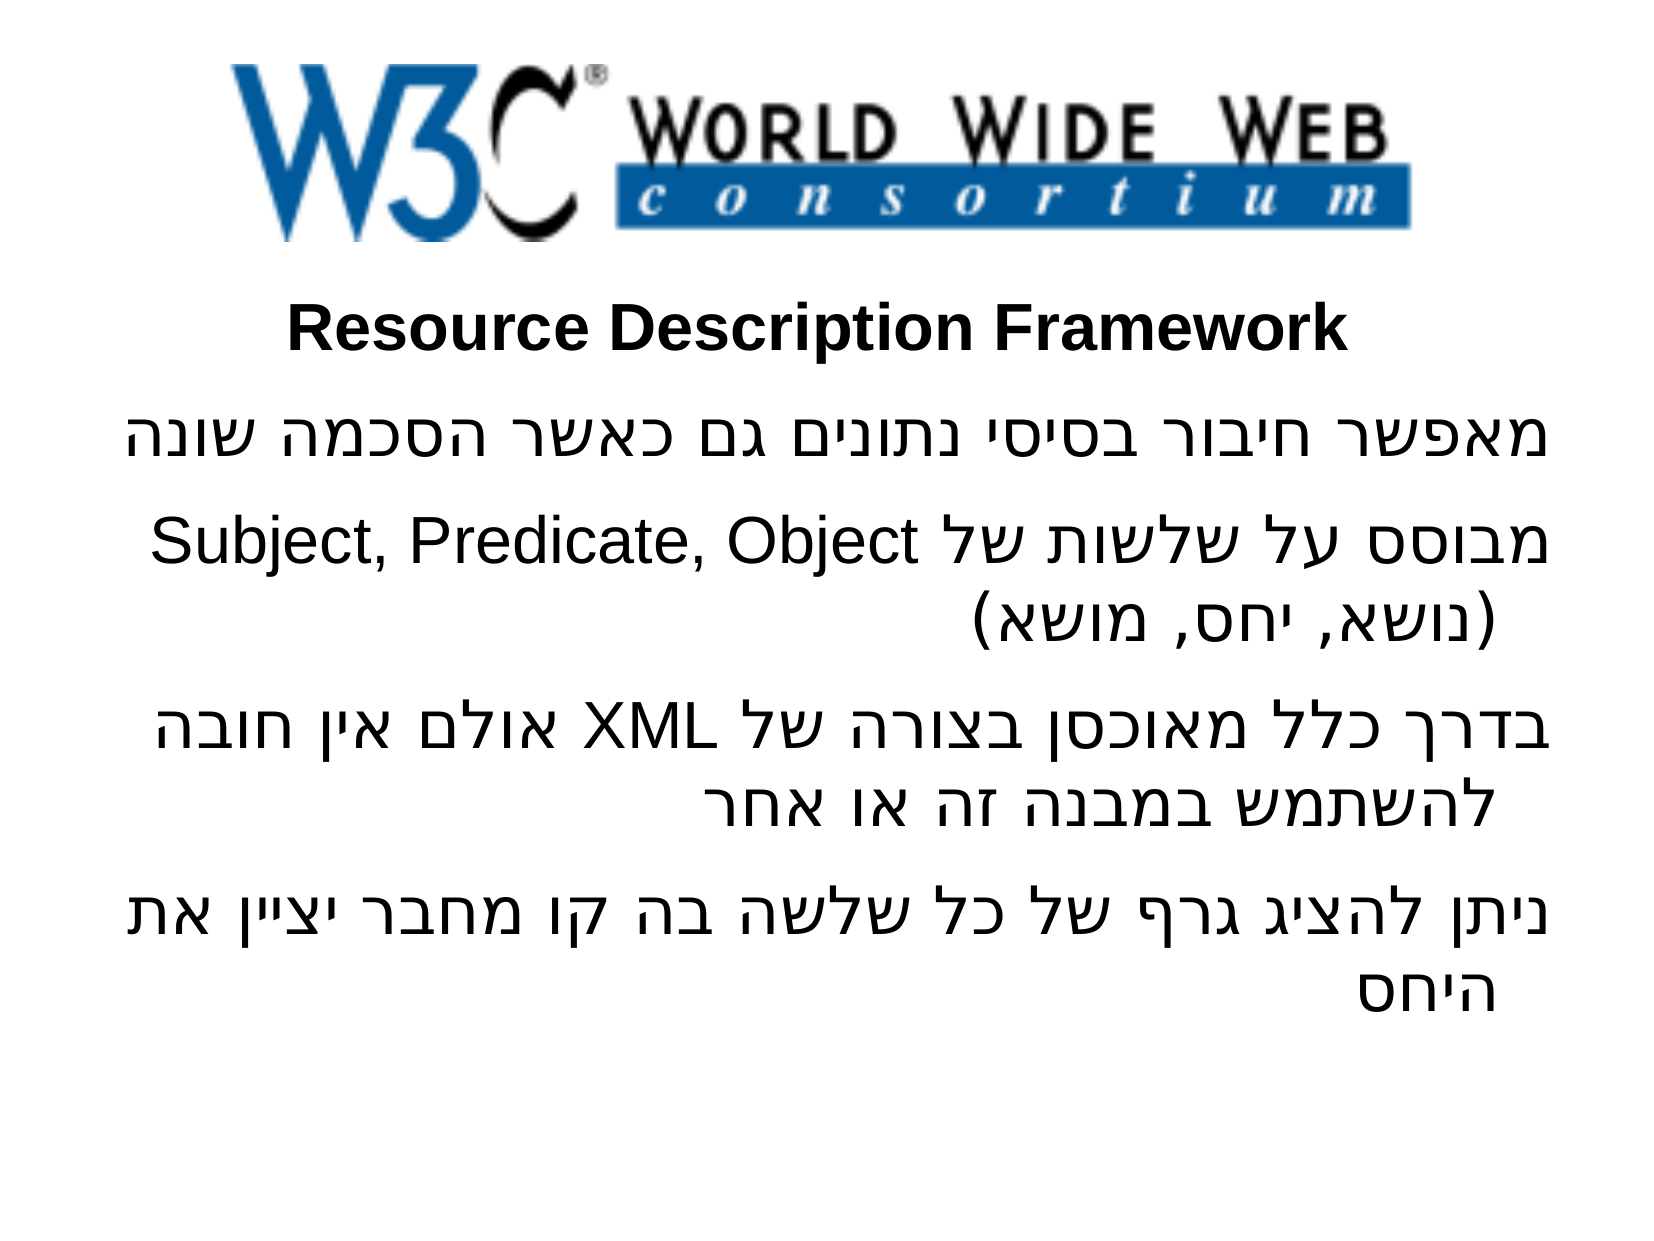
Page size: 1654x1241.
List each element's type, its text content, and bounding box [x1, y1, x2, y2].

list Resource Description Framework מאפשר חיבור בסיסי נתונים גם כאשר הסכמה שונה מבוסס על שלשות של Subject, Predicate, Object (נושא, יחס, מושא) בדרך כלל מאוכסן בצורה של XML אולם אין חובה להשתמש במבנה זה או אחר ניתן להציג גרף של כל שלשה בה קו מחבר יציין את היחס [82, 290, 1571, 1094]
picture [217, 64, 1428, 242]
